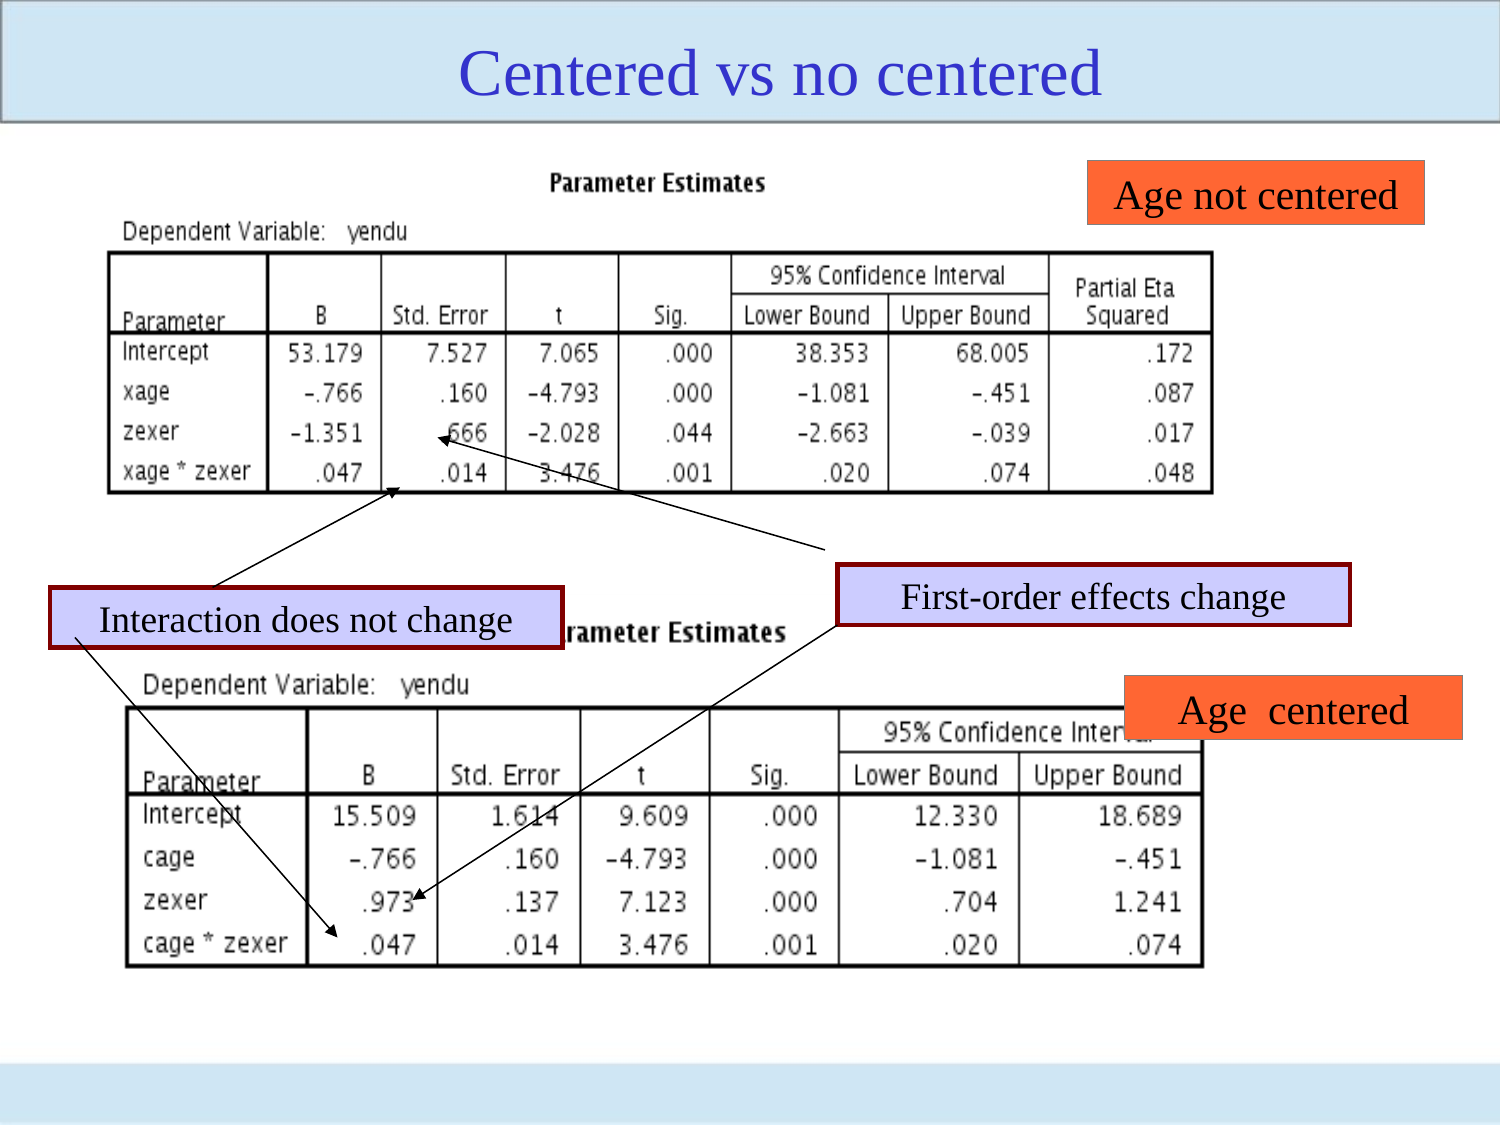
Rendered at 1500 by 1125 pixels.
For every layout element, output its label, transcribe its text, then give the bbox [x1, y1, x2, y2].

text_box Age centered [1124, 675, 1463, 740]
text_box Interaction does not change [50, 587, 563, 648]
text_box First-order effects change [837, 564, 1351, 626]
title Centered vs no centered [249, 21, 1313, 117]
picture [0, 0, 1500, 1125]
text_box Age not centered [1087, 160, 1425, 225]
